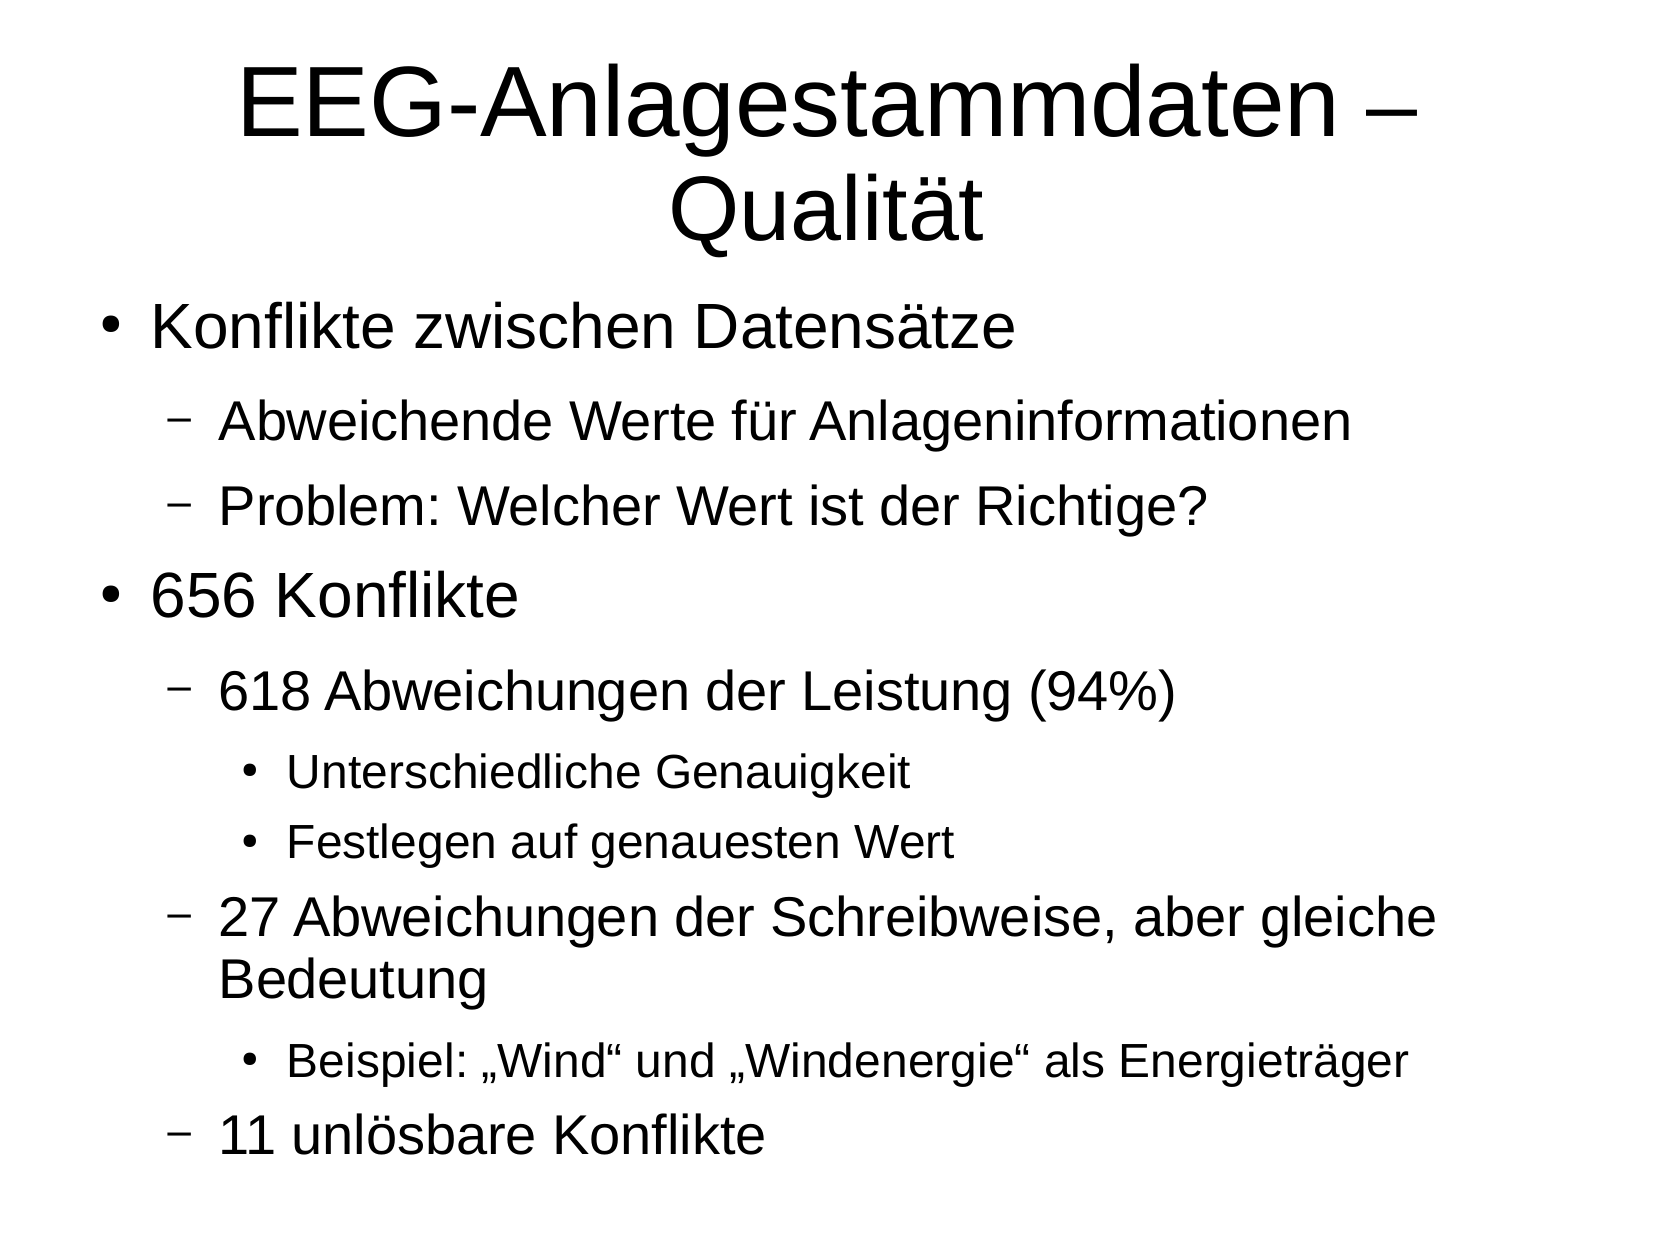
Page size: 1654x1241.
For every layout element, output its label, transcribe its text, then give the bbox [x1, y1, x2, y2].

list Konflikte zwischen Datensätze Abweichende Werte für Anlageninformationen Problem: Welcher Wert ist der Richtige? 656 Konflikte 618 Abweichungen der Leistung (94%) Unterschiedliche Genauigkeit Festlegen auf genauesten Wert 27 Abweichungen der Schreibweise, aber gleiche Bedeutung Beispiel: „Wind“ und „Windenergie“ als Energieträger 11 unlösbare Konflikte [82, 290, 1571, 1170]
title EEG-Anlagestammdaten – Qualität [82, 45, 1571, 261]
